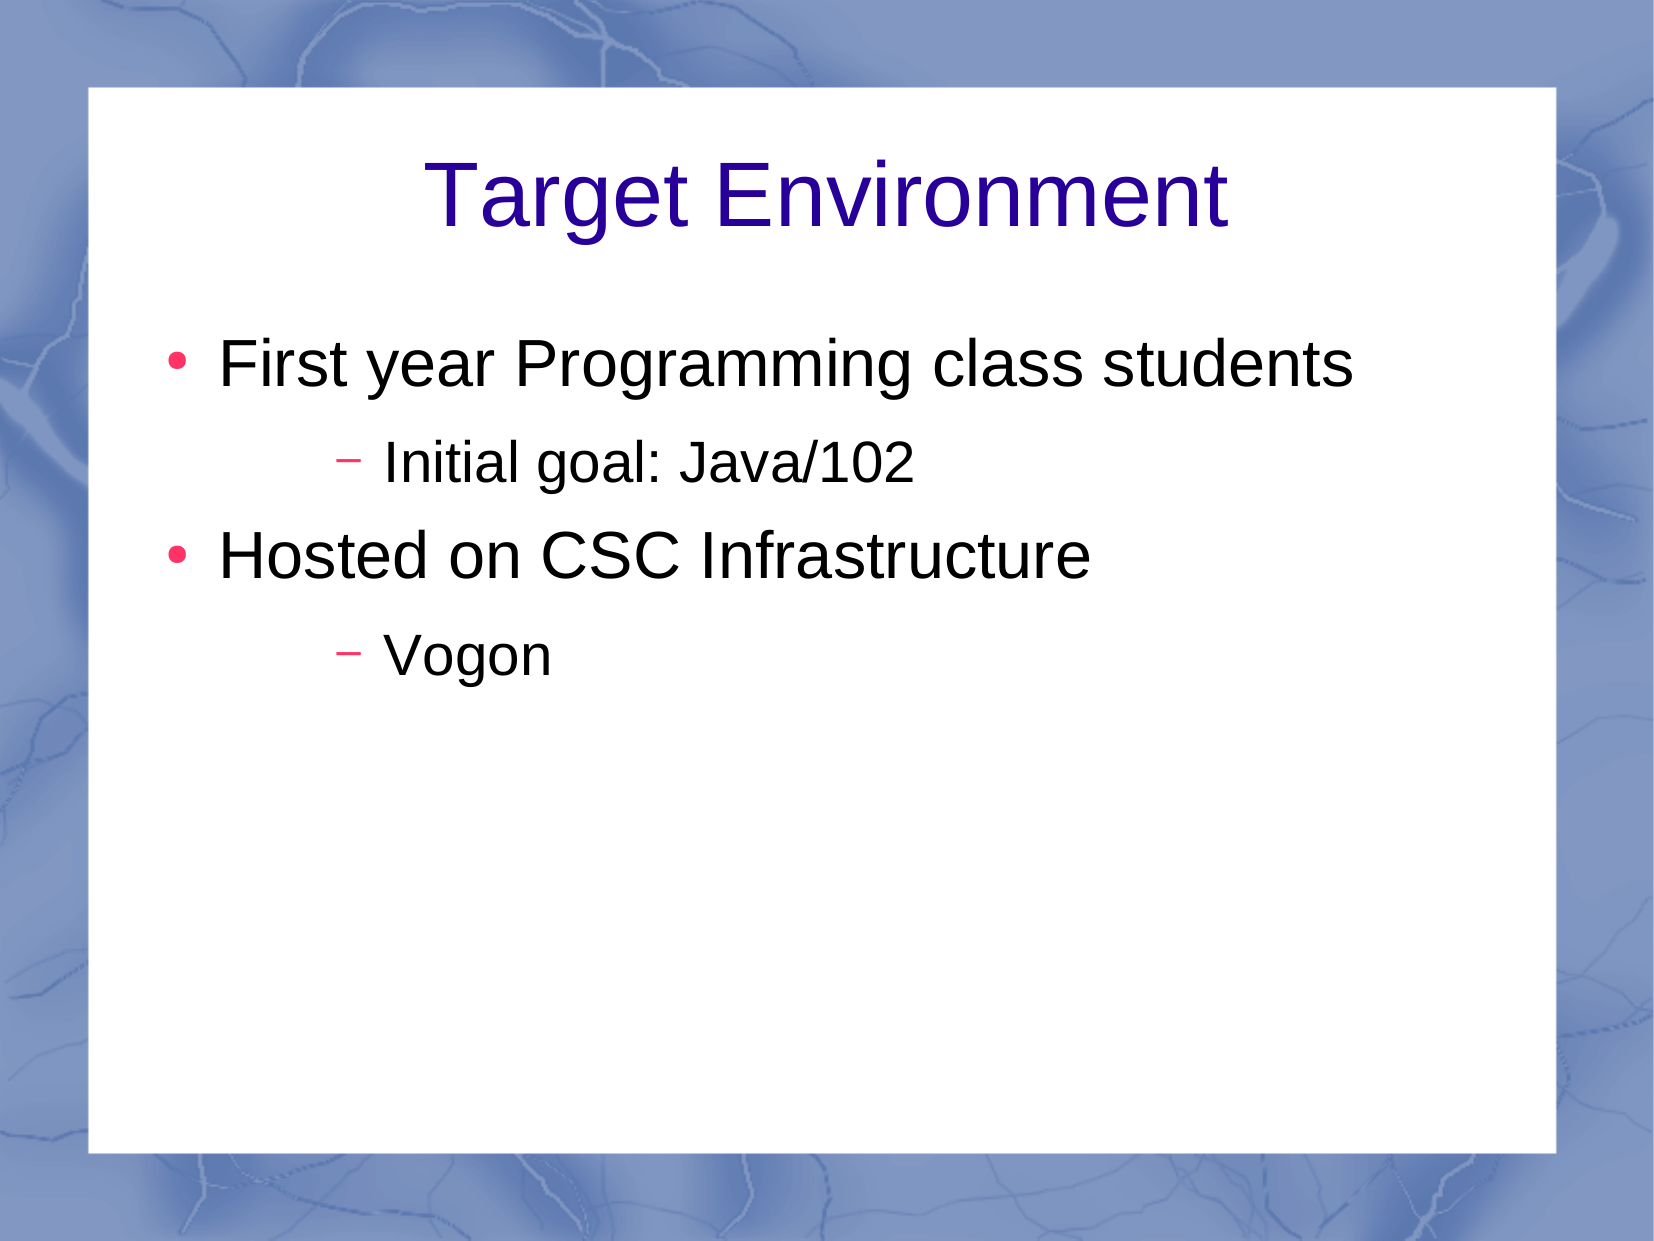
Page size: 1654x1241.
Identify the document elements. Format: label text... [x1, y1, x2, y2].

picture [0, 0, 1654, 1241]
list First year Programming class students Initial goal: Java/102 Hosted on CSC Infrastructure Vogon [147, 325, 1506, 1130]
title Target Environment [118, 98, 1536, 291]
